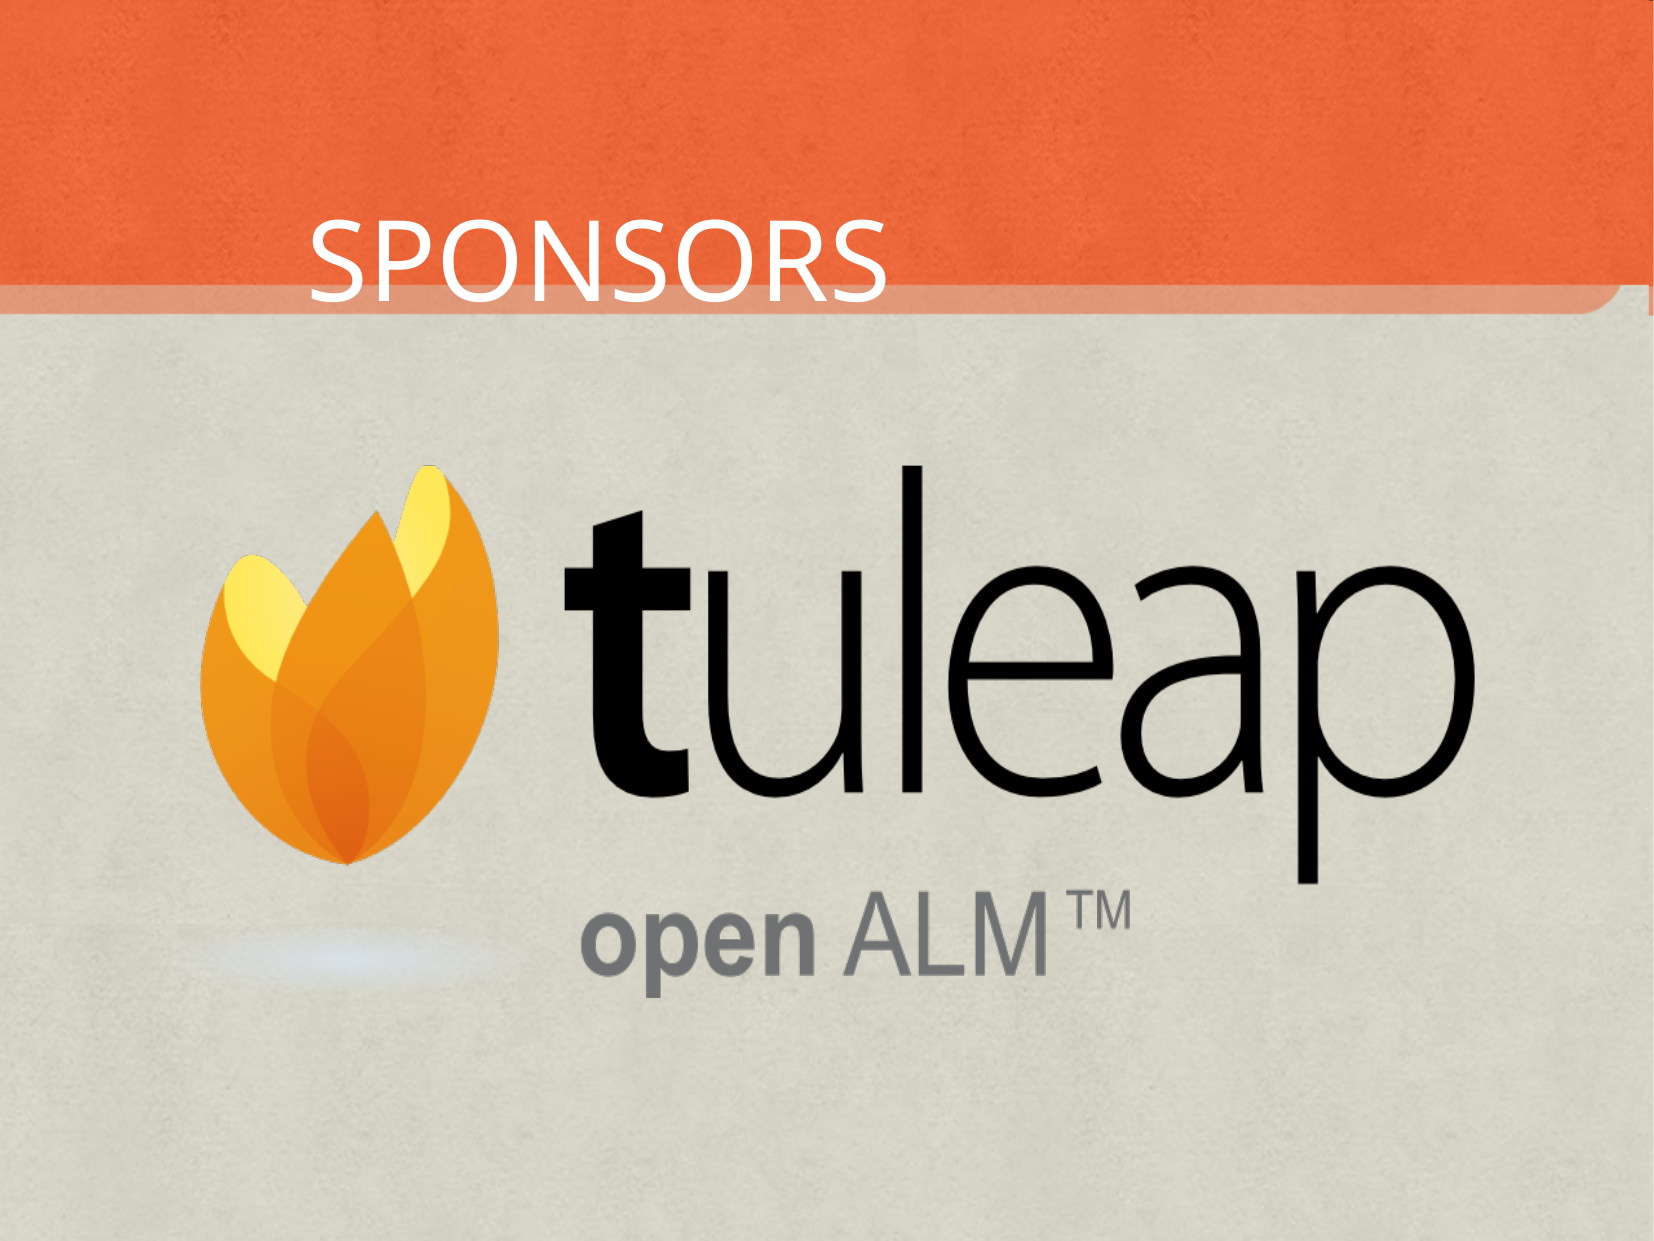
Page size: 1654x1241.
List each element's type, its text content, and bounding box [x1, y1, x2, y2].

picture [0, 0, 1654, 1241]
title SPONSORS [306, 189, 1654, 317]
